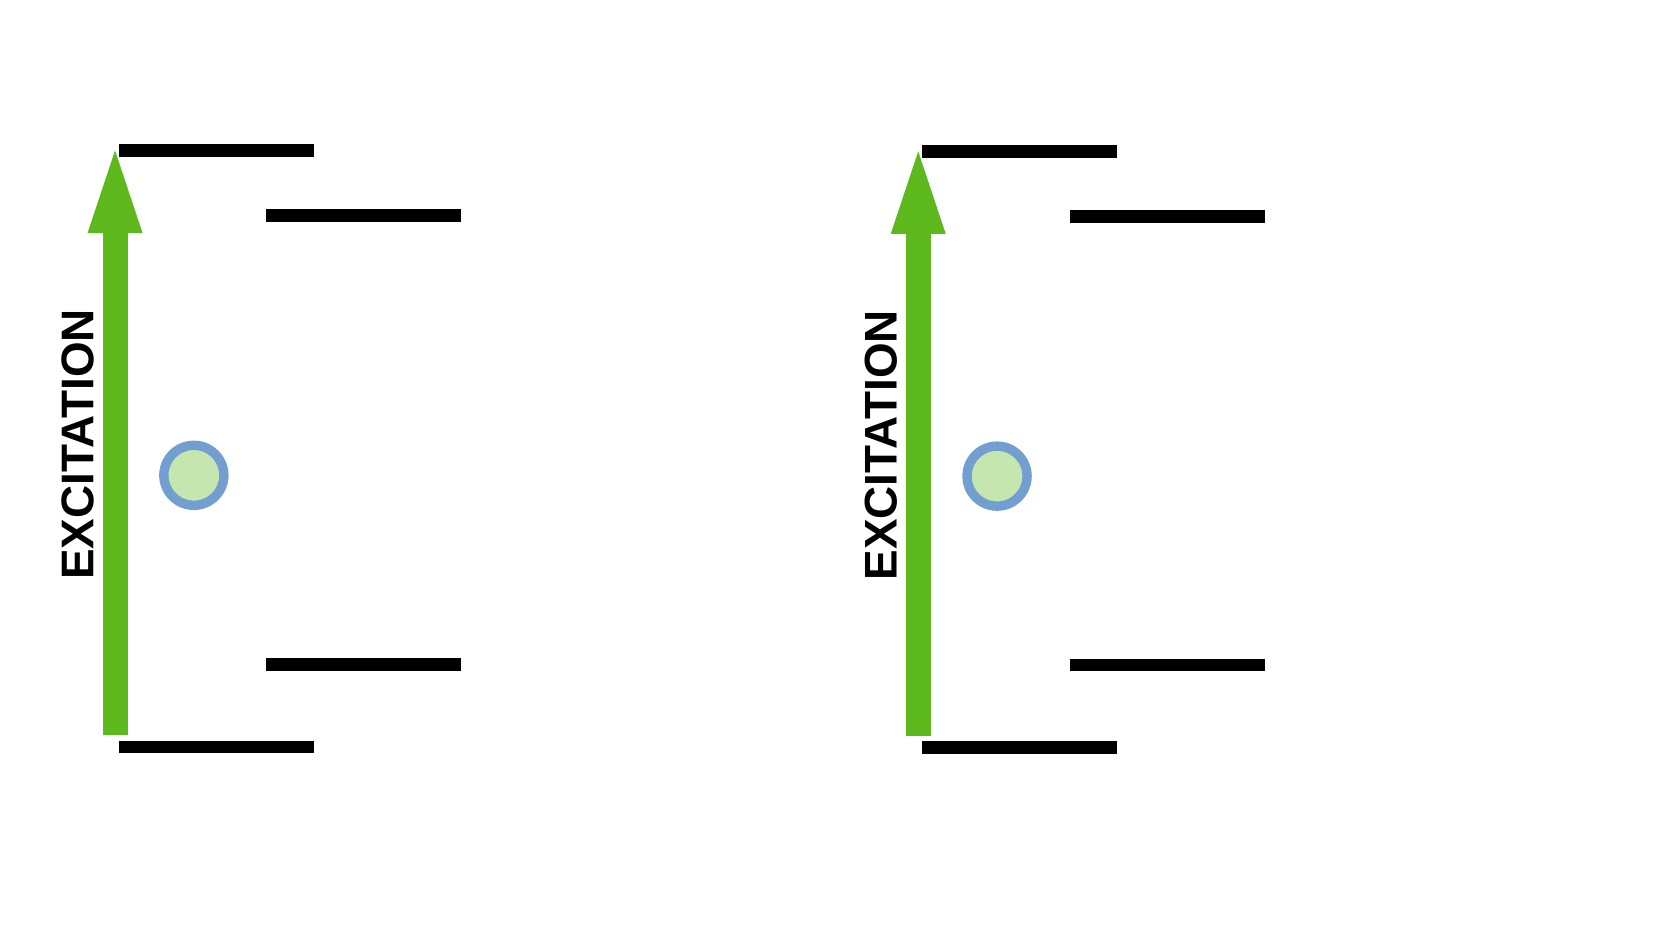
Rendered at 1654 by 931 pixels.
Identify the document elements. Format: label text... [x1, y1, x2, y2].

text_box [163, 445, 224, 506]
text_box EXCITATION [847, 190, 914, 701]
text_box EXCITATION [44, 189, 111, 700]
text_box [967, 446, 1028, 507]
